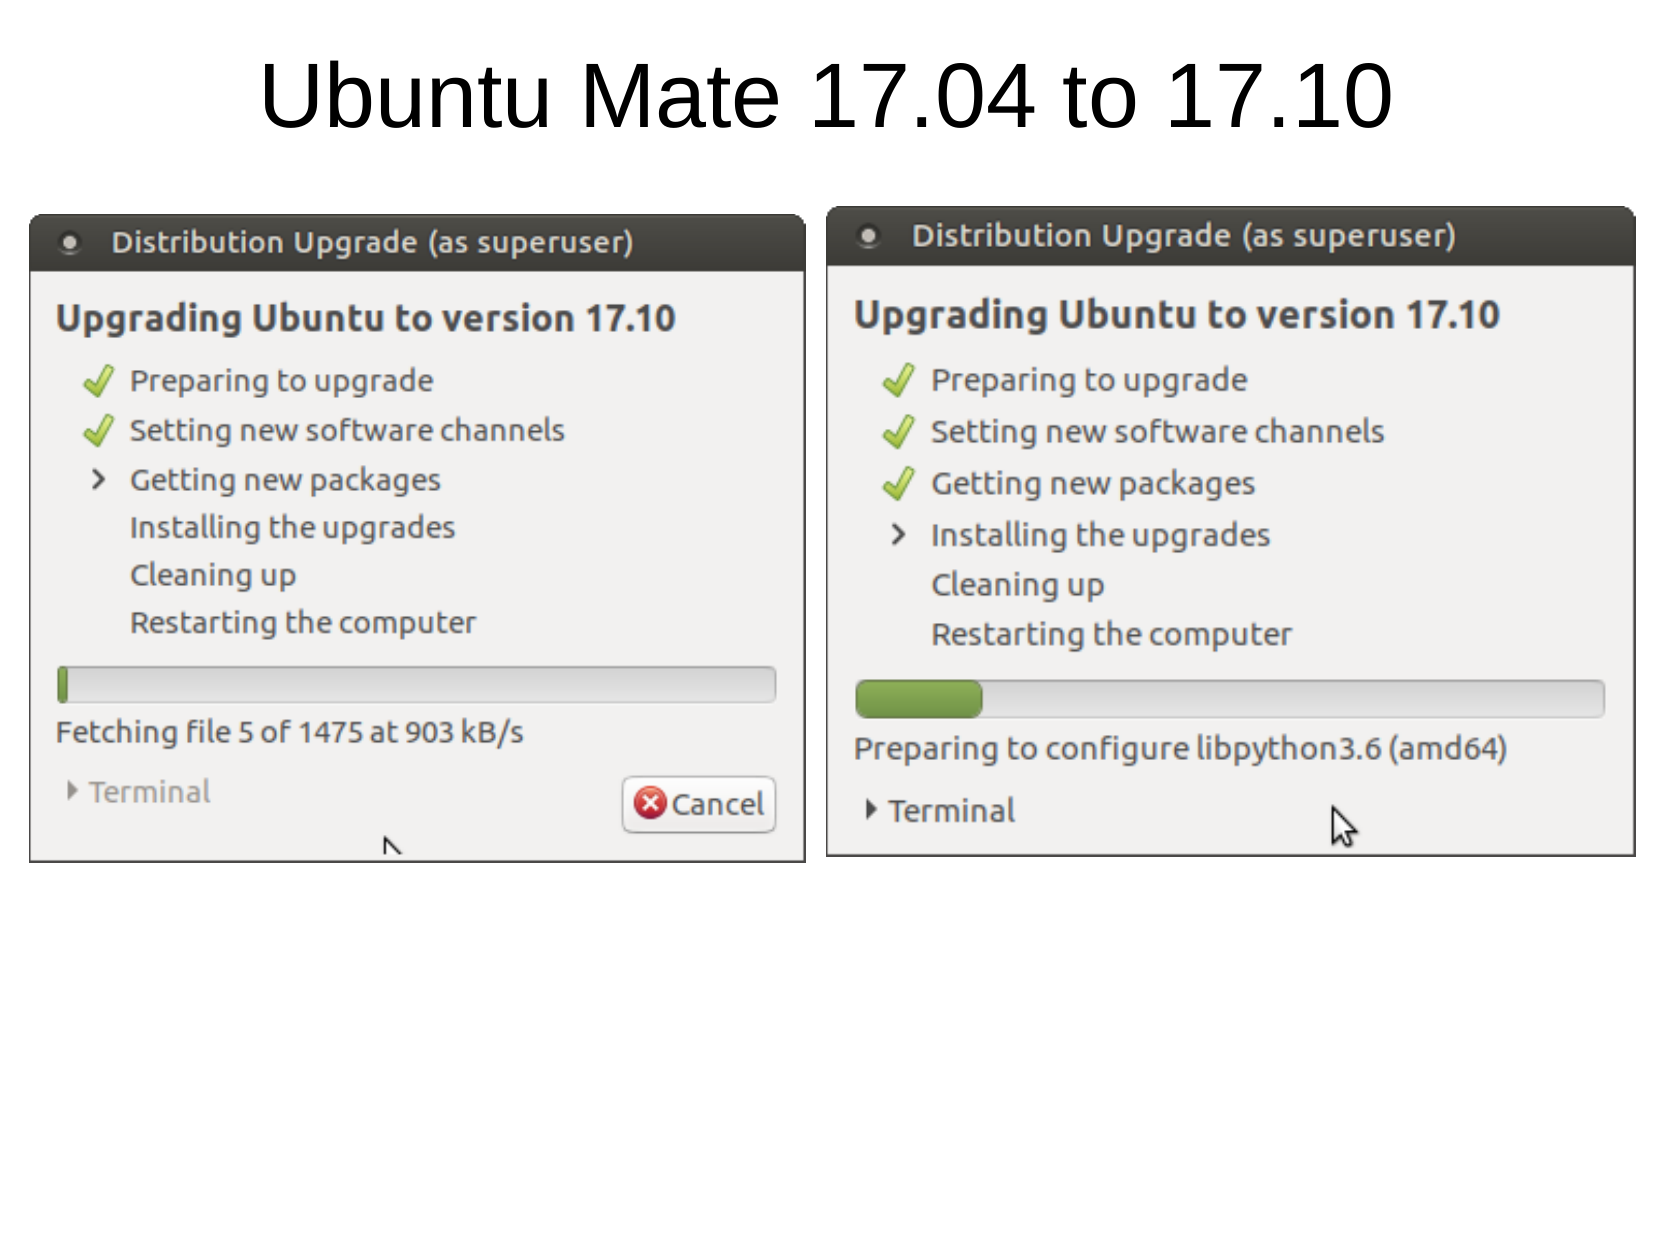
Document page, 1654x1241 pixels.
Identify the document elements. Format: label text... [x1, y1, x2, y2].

picture [826, 206, 1636, 857]
picture [29, 214, 806, 863]
title Ubuntu Mate 17.04 to 17.10 [82, 44, 1571, 147]
